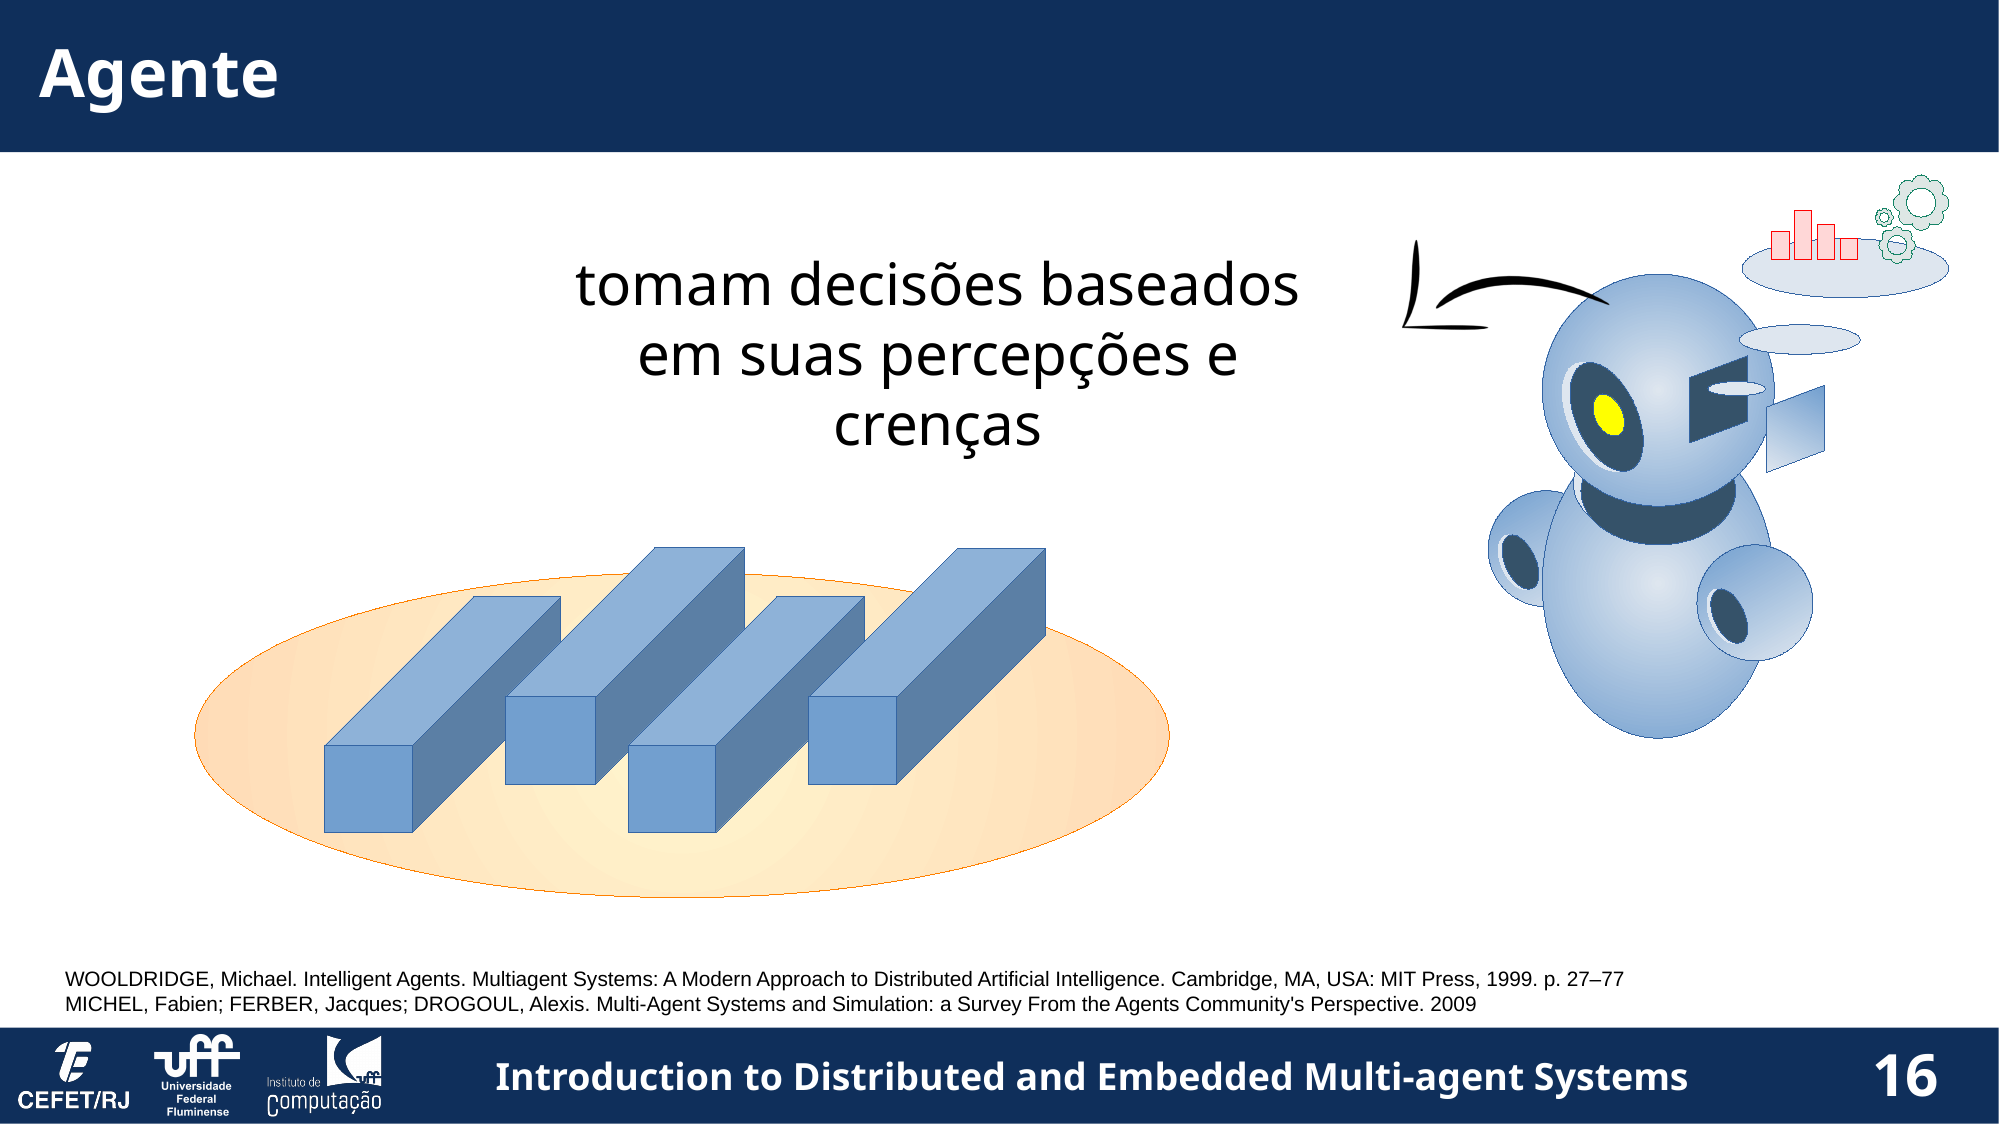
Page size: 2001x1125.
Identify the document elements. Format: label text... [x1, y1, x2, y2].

text_box [1893, 174, 1949, 231]
text_box WOOLDRIDGE, Michael. Intelligent Agents. Multiagent Systems: A Modern Approach to Distributed Artificial Intelligence. Cambridge, MA, USA: MIT Press, 1999. p. 27–77 MICHEL, Fabien; FERBER, Jacques; DROGOUL, Alexis. Multi-Agent Systems and Simulation: a Survey From the Agents Community's Perspective. 2009 [50, 958, 1969, 1024]
picture [18, 1021, 129, 1125]
picture [153, 1033, 241, 1121]
text_box Agente [25, 23, 1999, 119]
text_box [1875, 208, 1894, 227]
text_box [1488, 274, 1861, 739]
text_box [1742, 210, 1949, 298]
picture [265, 1033, 383, 1117]
picture [1387, 208, 1610, 343]
text_box tomam decisões baseados em suas percepções e crenças [513, 240, 1363, 465]
text_box [194, 549, 1170, 898]
